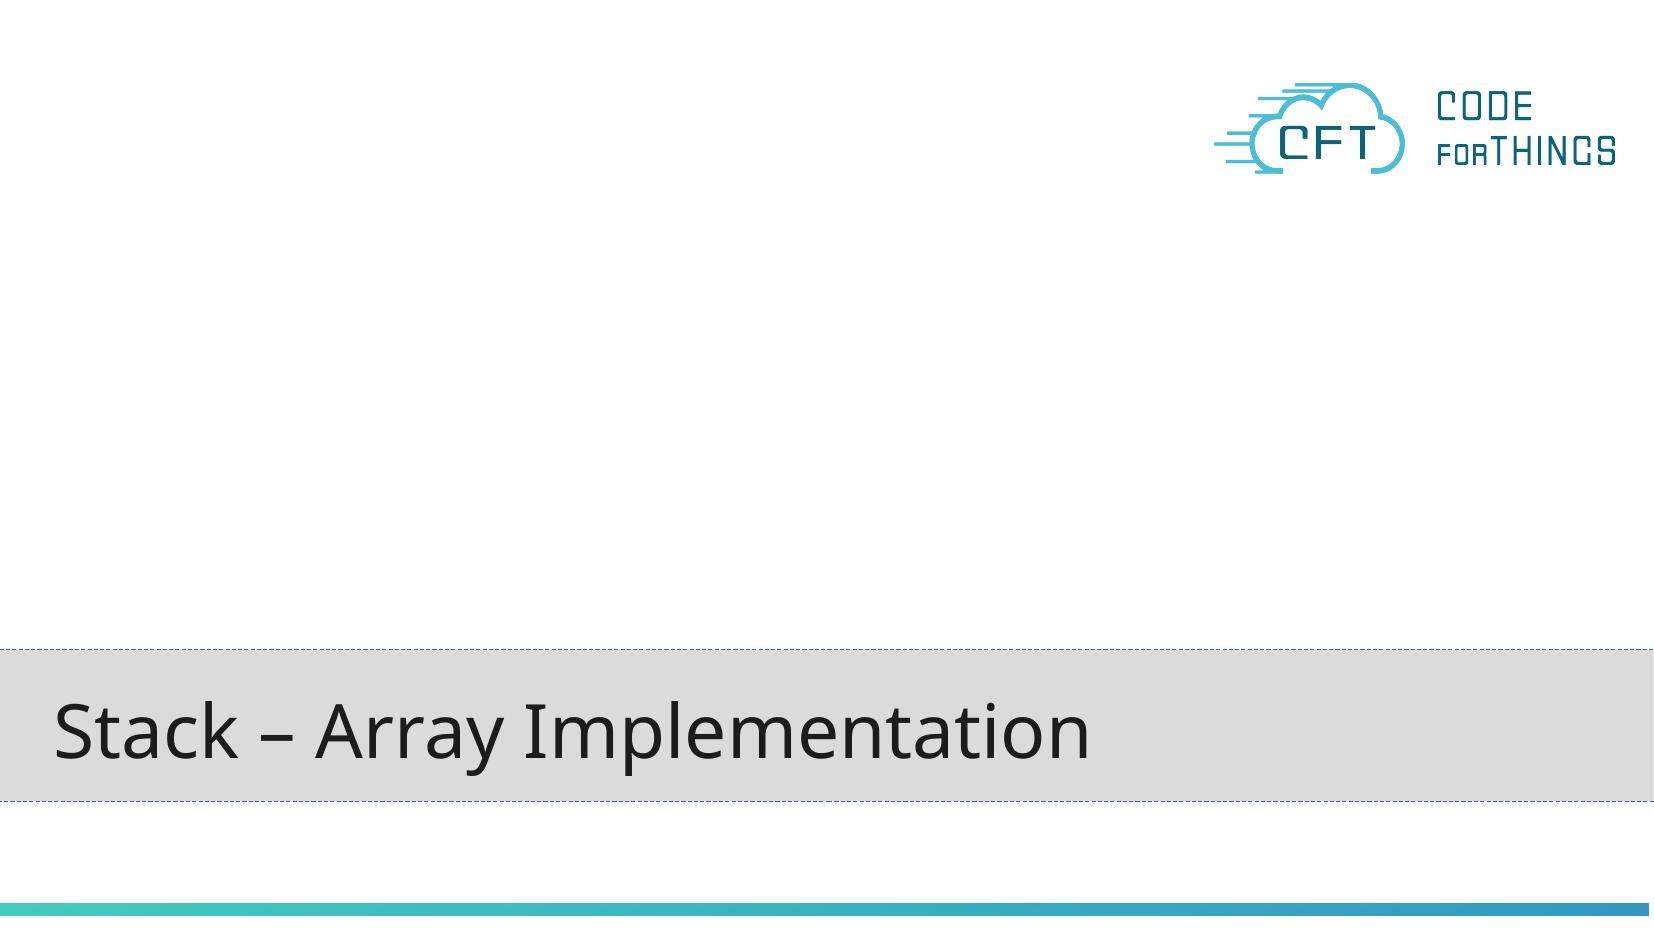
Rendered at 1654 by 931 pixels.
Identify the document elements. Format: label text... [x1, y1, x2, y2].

picture [1214, 83, 1615, 174]
title Stack – Array Implementation [53, 626, 1642, 832]
